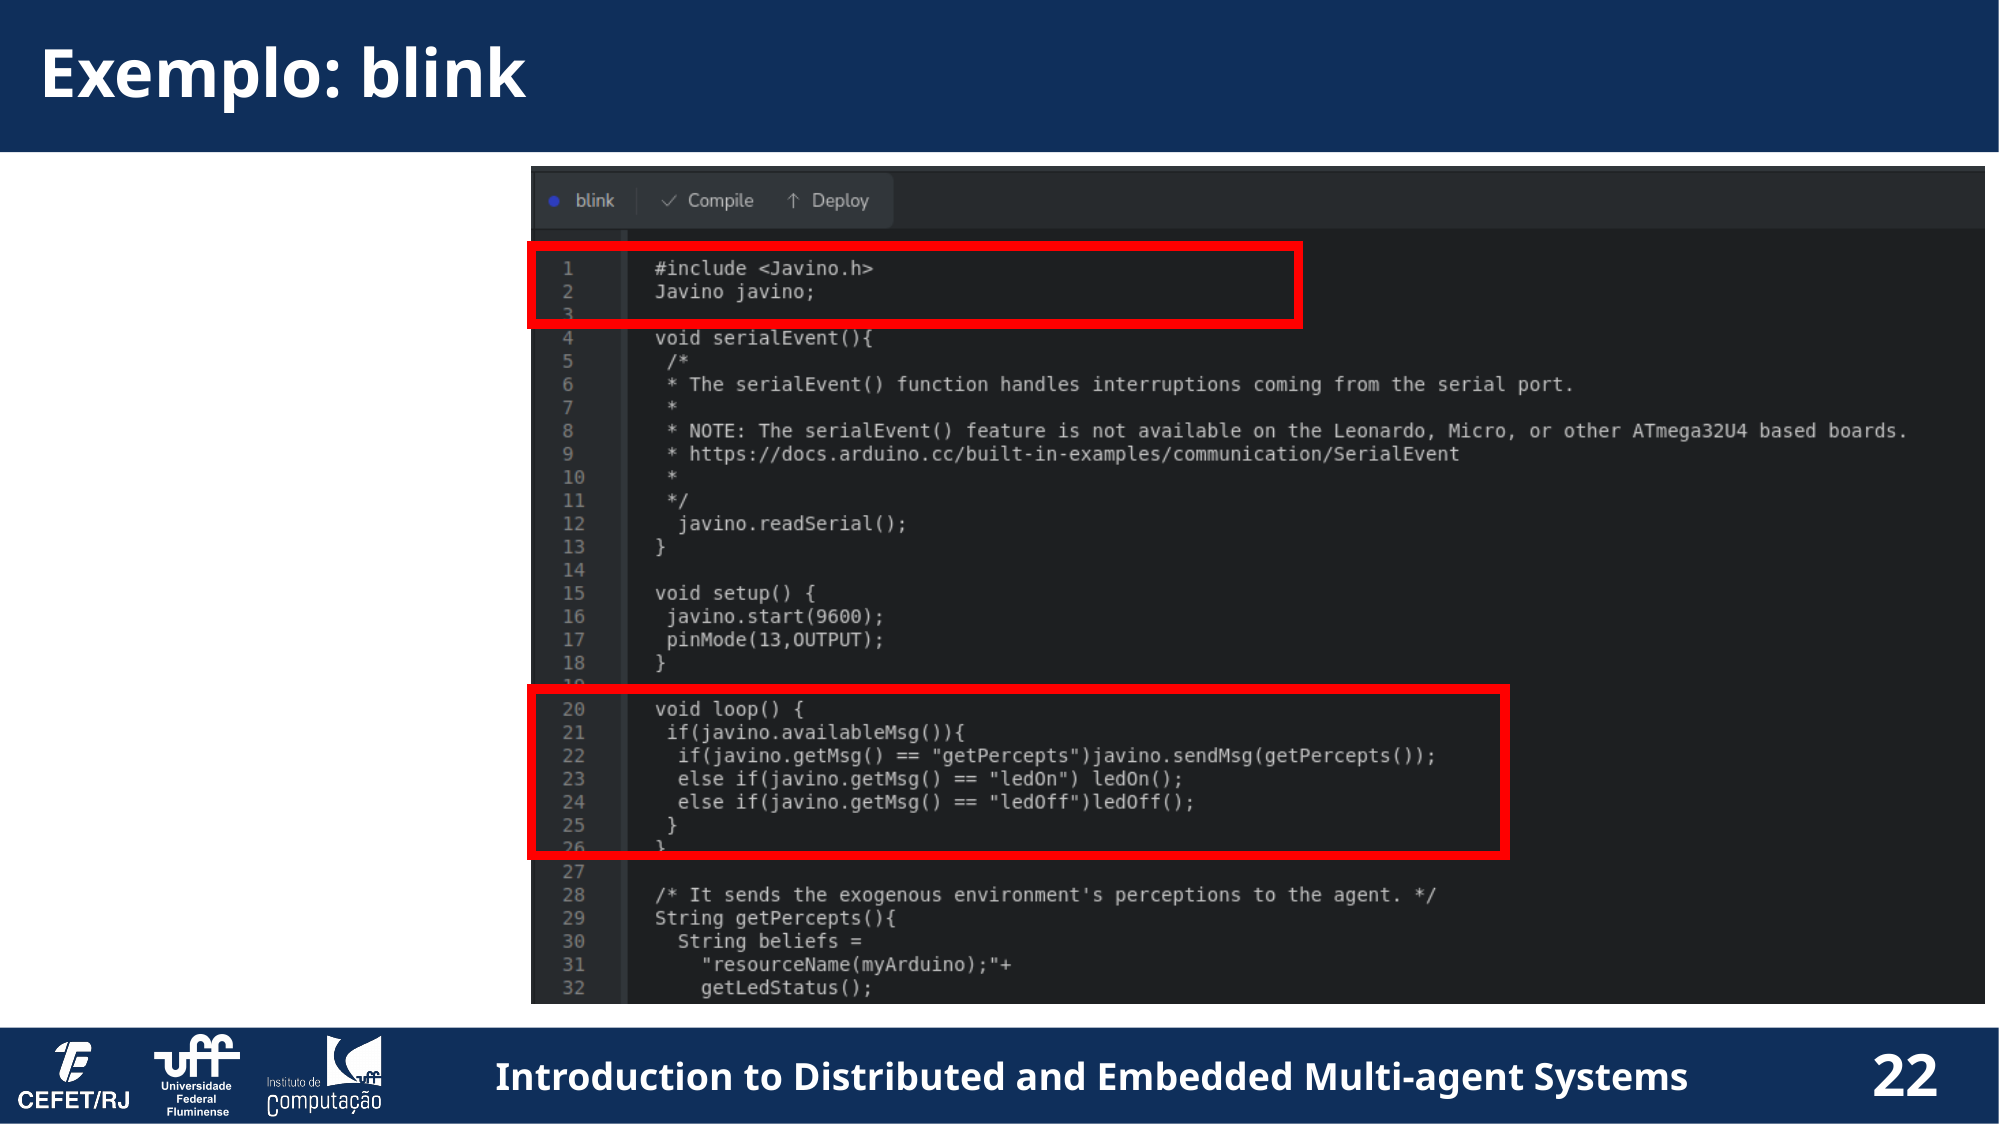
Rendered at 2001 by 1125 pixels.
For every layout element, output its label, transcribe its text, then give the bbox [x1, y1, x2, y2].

picture [265, 1033, 383, 1117]
picture [531, 166, 1985, 1004]
picture [153, 1033, 241, 1121]
text_box Exemplo: blink [25, 23, 1999, 119]
picture [18, 1021, 129, 1125]
picture [536, 251, 1294, 319]
picture [536, 694, 1500, 851]
